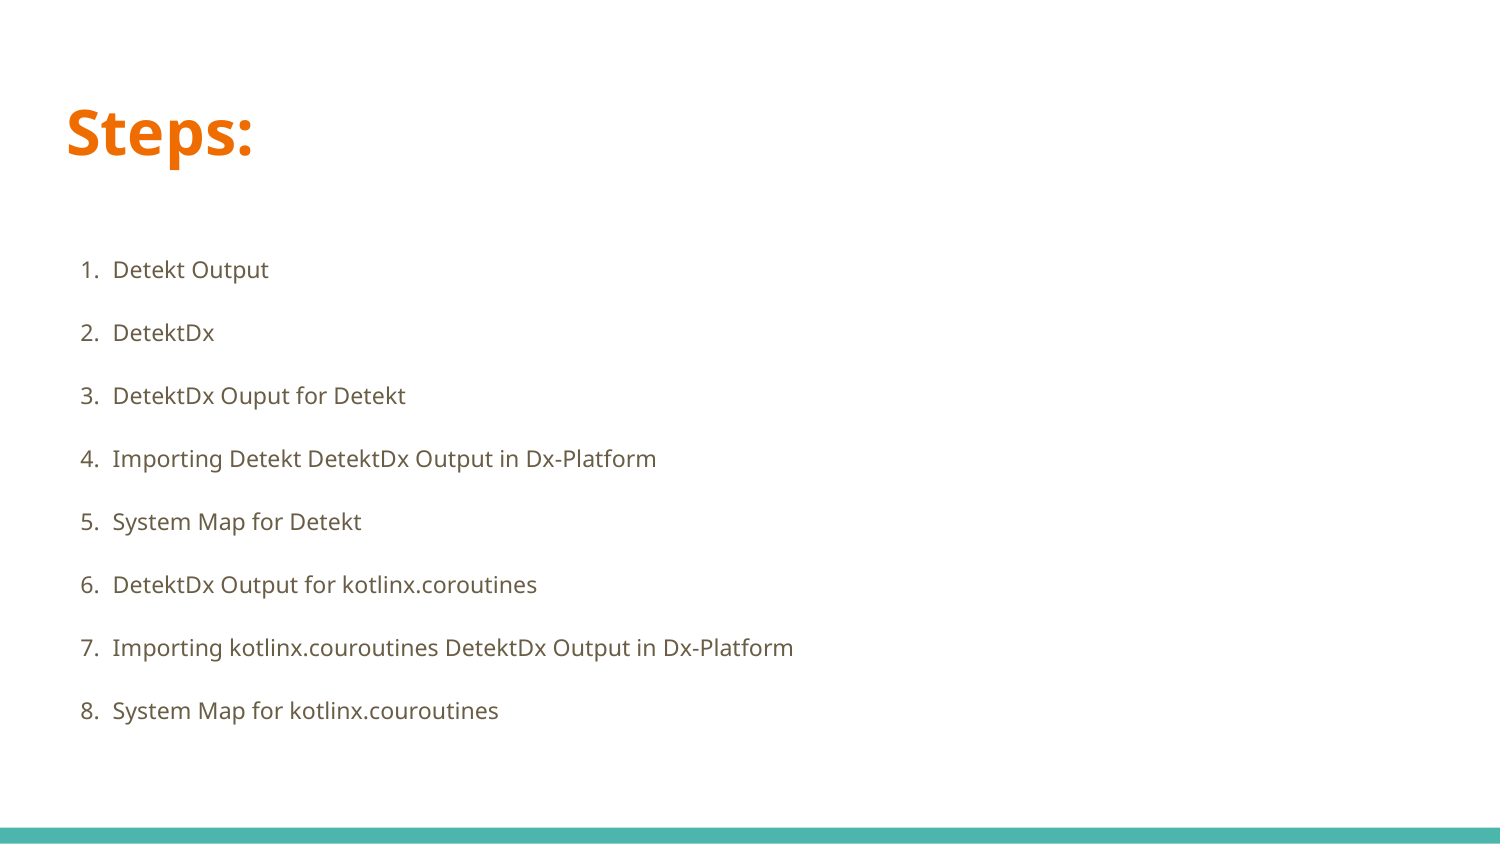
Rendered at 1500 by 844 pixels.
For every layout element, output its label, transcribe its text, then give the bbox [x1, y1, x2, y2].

list Detekt Output DetektDx DetektDx Ouput for Detekt Importing Detekt DetektDx Output in Dx-Platform System Map for Detekt DetektDx Output for kotlinx.coroutines Importing kotlinx.couroutines DetektDx Output in Dx-Platform System Map for kotlinx.couroutines [51, 207, 1449, 750]
title Steps: [51, 72, 1449, 189]
